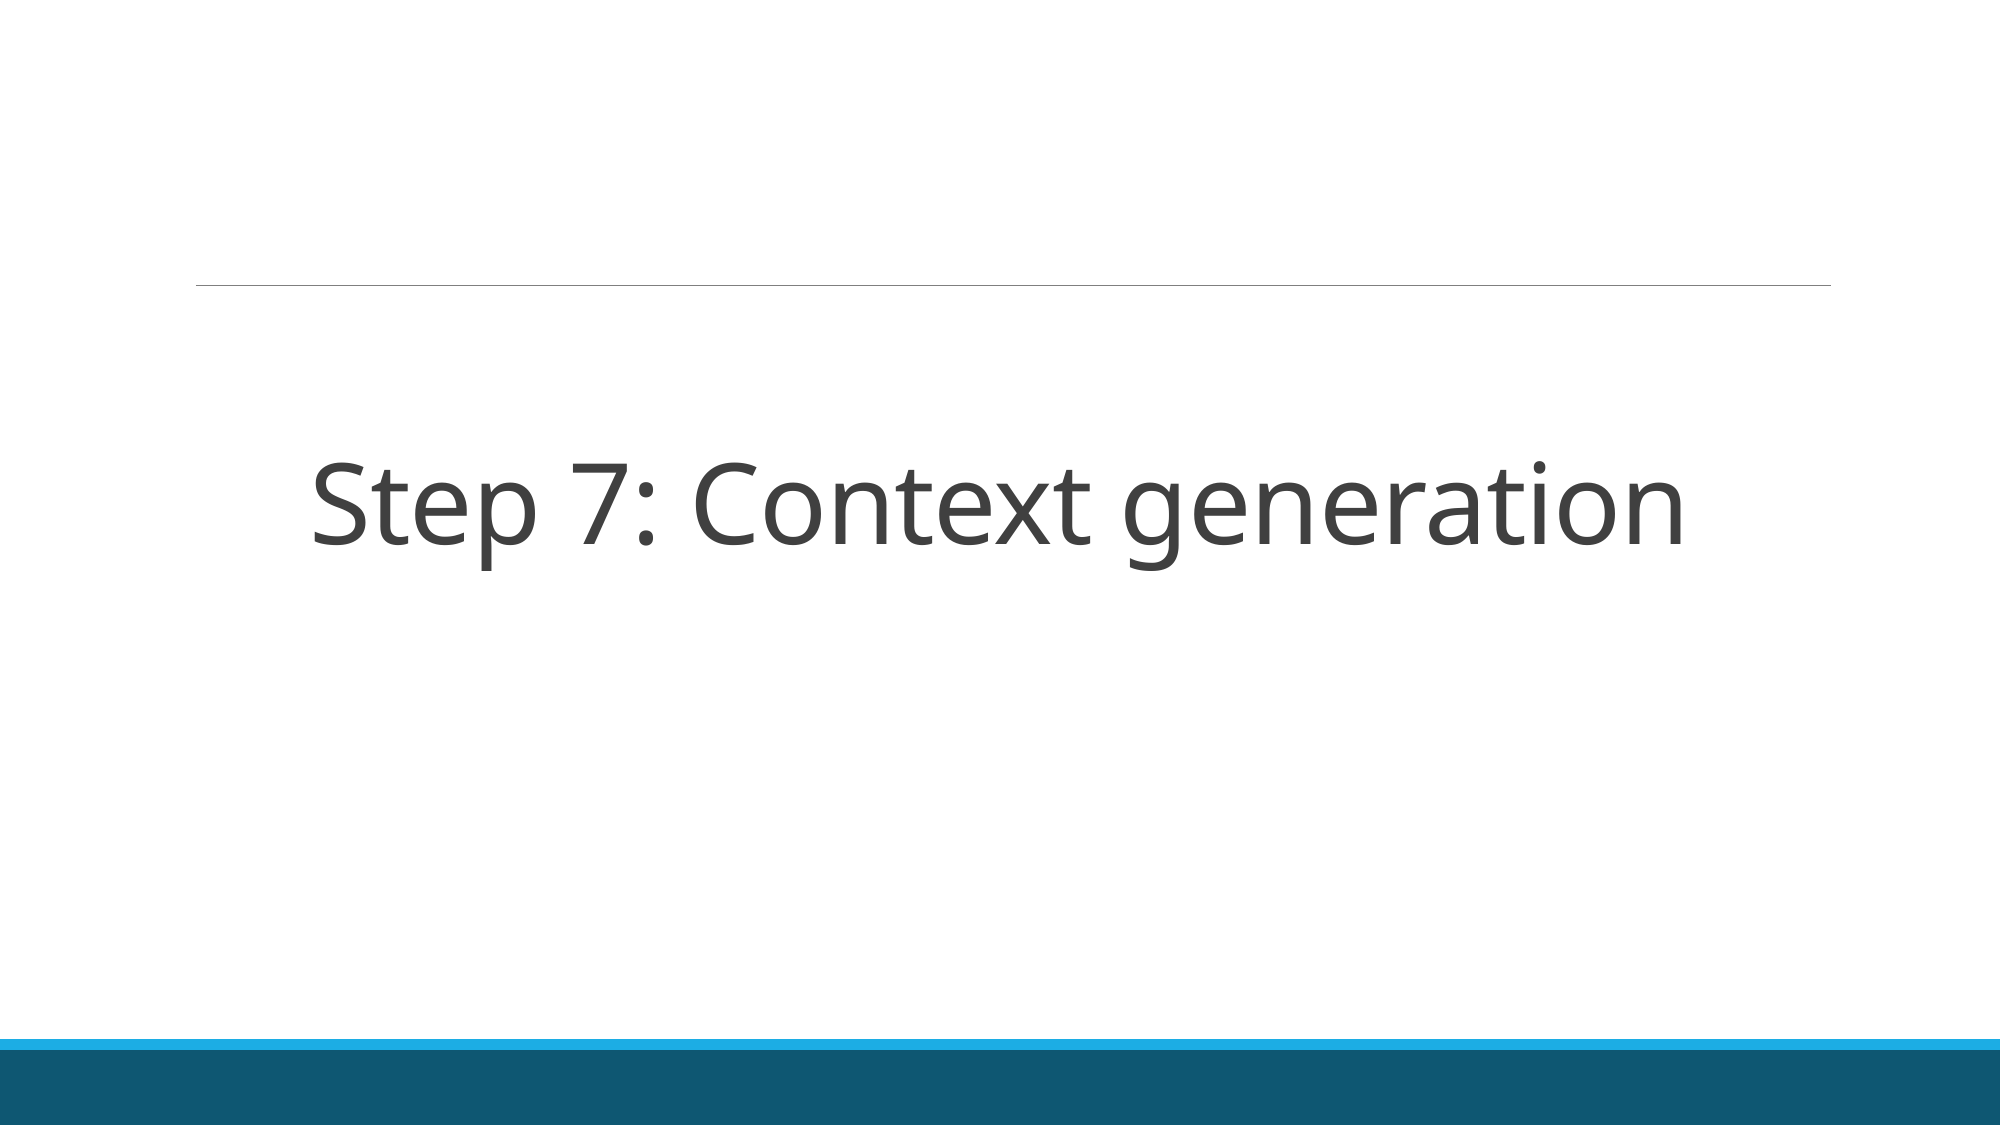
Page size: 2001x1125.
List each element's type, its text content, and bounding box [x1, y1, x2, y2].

title Step 7: Context generation [174, 337, 1825, 576]
